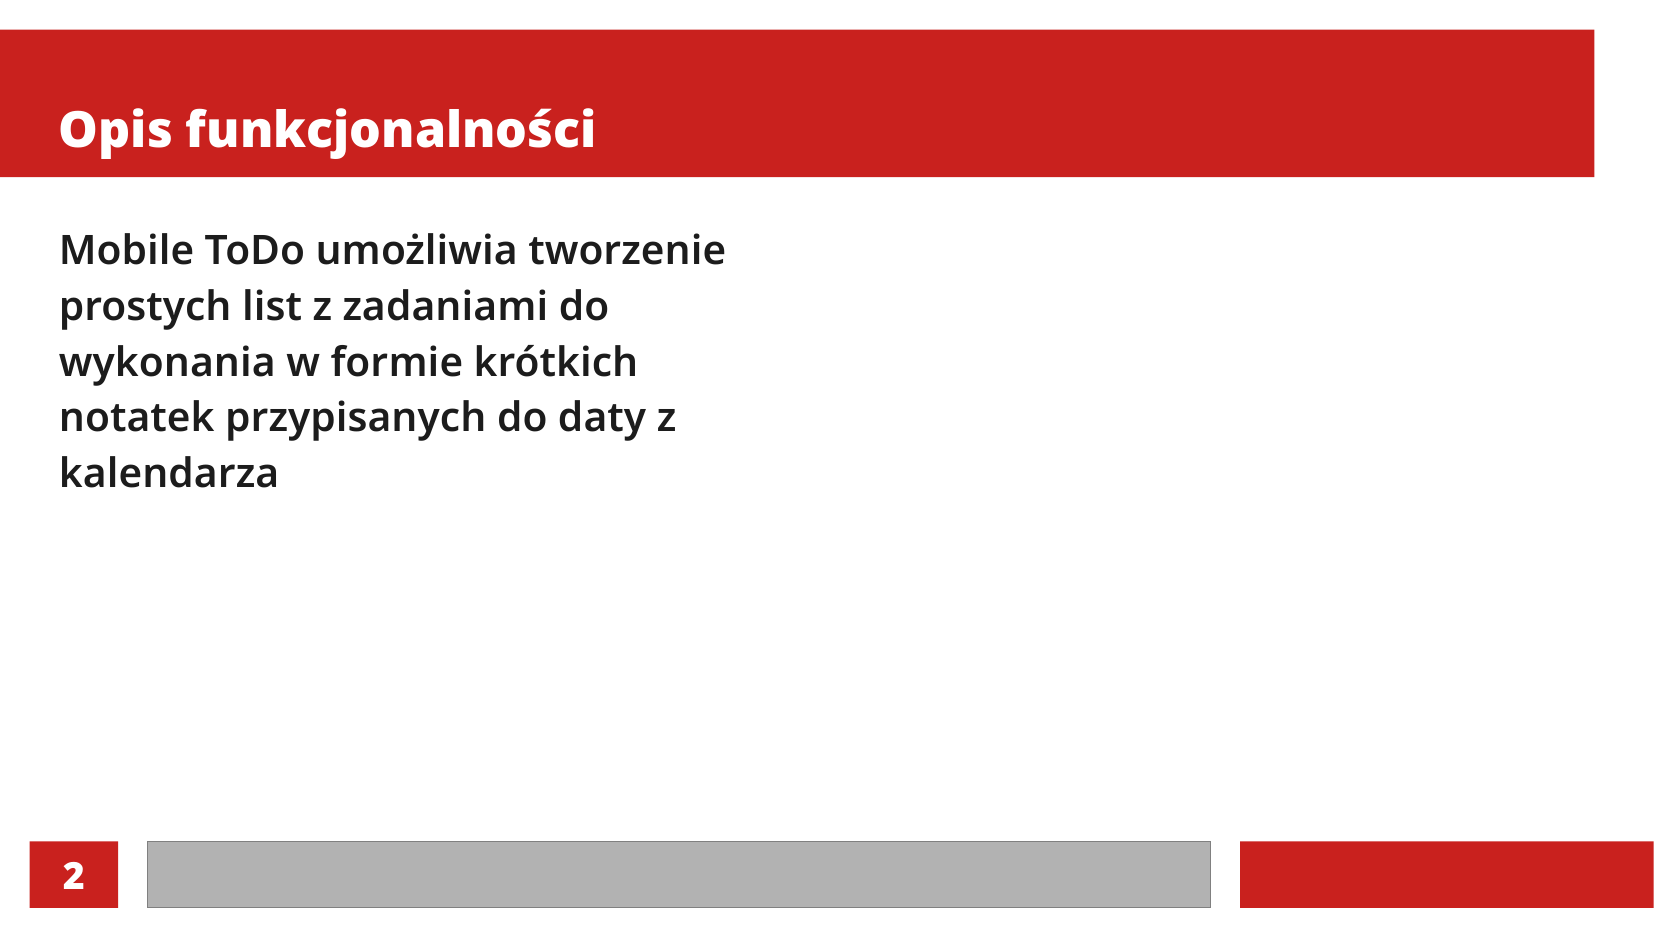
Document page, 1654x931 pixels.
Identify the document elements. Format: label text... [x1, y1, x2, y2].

list Mobile ToDo umożliwia tworzenie prostych list z zadaniami do wykonania w formie krótkich notatek przypisanych do daty z kalendarza [59, 221, 798, 798]
title Opis funkcjonalności [59, 44, 1595, 163]
